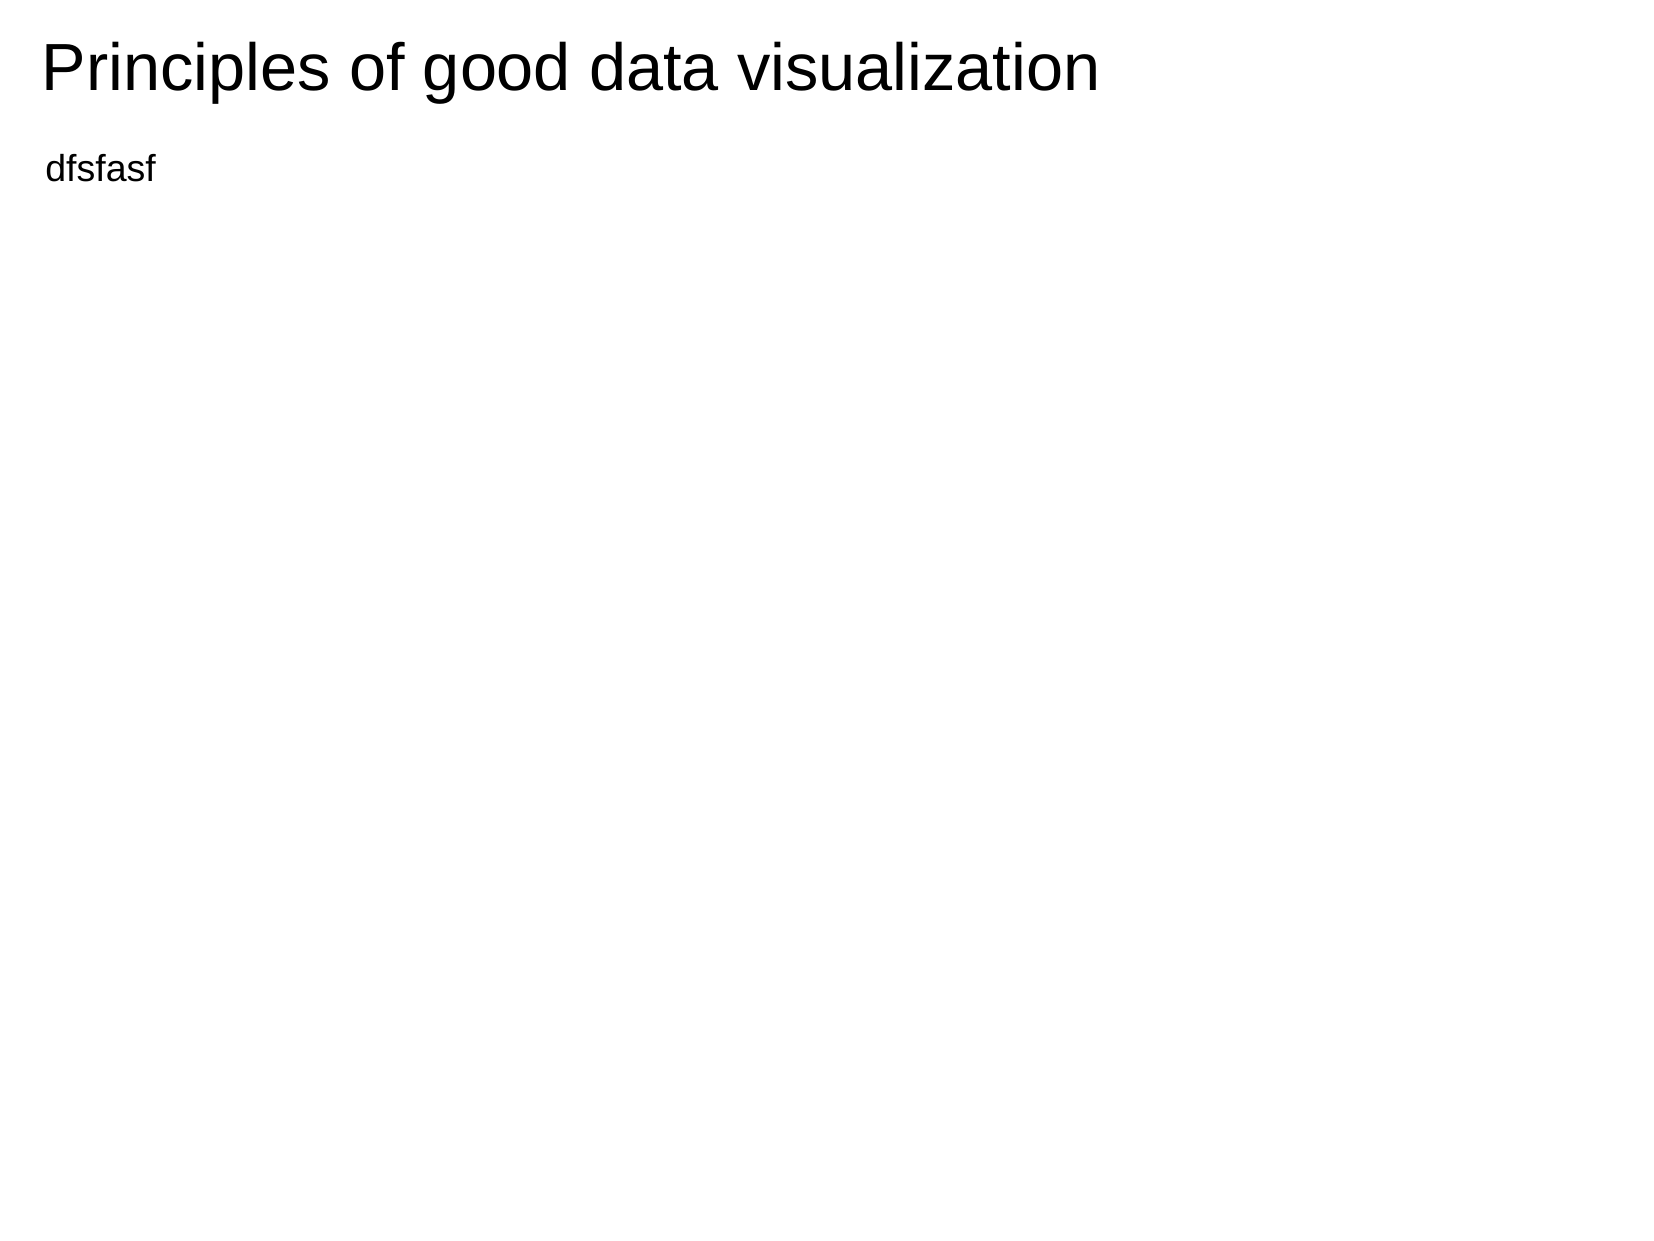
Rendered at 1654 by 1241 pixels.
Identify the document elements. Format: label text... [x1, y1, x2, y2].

text_box dfsfasf [30, 140, 1636, 244]
title Principles of good data visualization [41, 30, 1530, 105]
